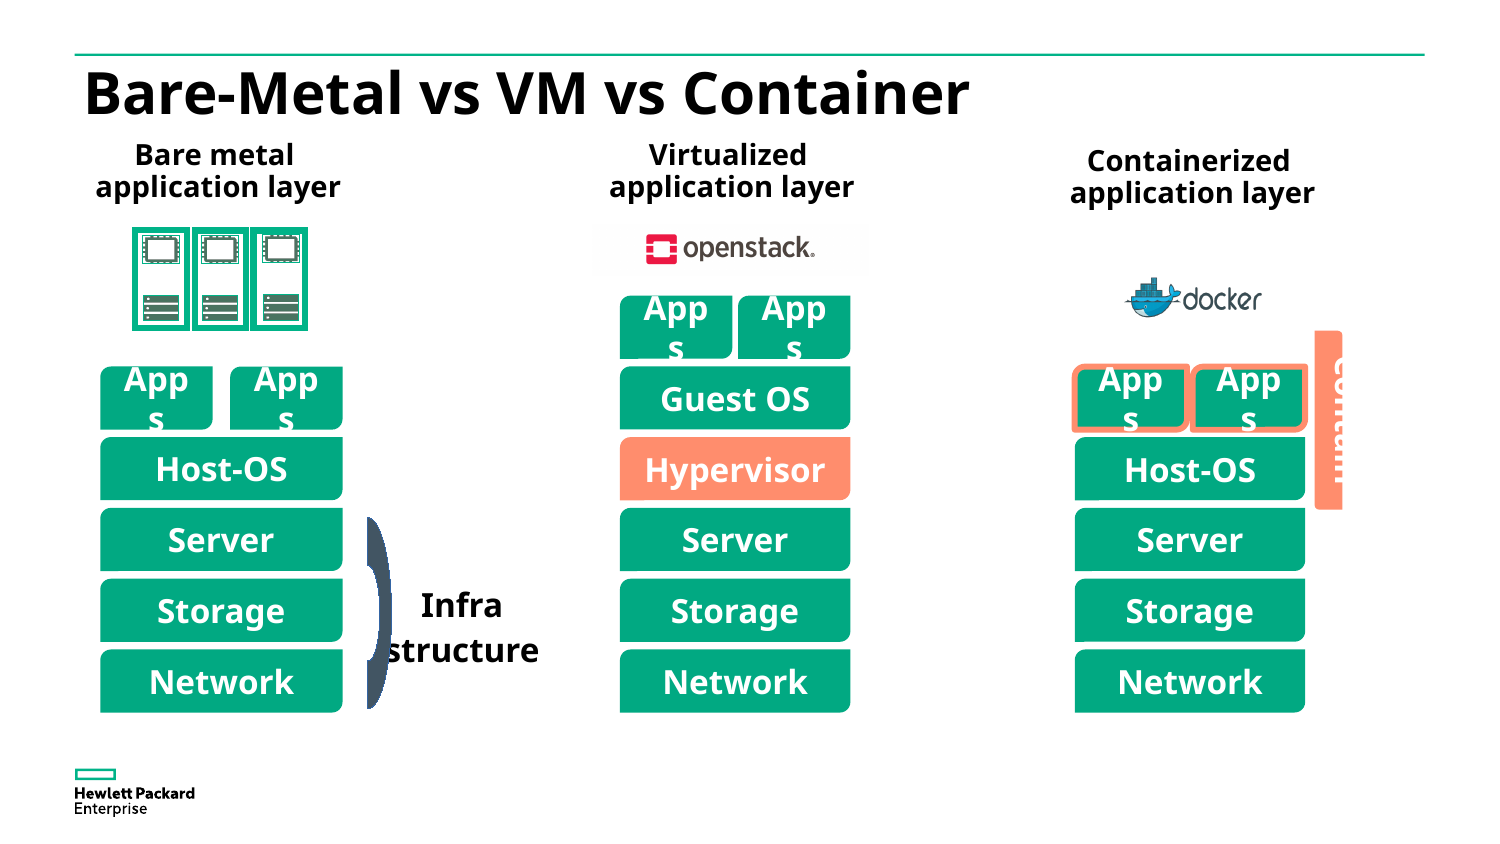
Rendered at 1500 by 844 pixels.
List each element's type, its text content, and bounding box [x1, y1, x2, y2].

picture [143, 295, 179, 321]
text_box Apps [1074, 366, 1188, 430]
text_box Storage [100, 578, 342, 642]
text_box Server [619, 507, 851, 572]
text_box Apps [1192, 366, 1306, 430]
text_box Apps [230, 366, 343, 430]
text_box Apps [619, 295, 733, 359]
title Bare-Metal vs VM vs Container [83, 56, 1471, 127]
picture [142, 235, 180, 264]
text_box Bare metal application layer [35, 133, 402, 229]
picture [592, 224, 869, 276]
text_box Container [1314, 330, 1343, 510]
text_box Guest OS [619, 366, 851, 430]
picture [262, 234, 300, 263]
text_box Host-OS [1074, 437, 1306, 501]
text_box Storage [619, 578, 851, 642]
text_box [367, 517, 392, 709]
text_box Infra structure [342, 574, 583, 749]
text_box Server [1074, 507, 1306, 572]
text_box Network [619, 649, 851, 713]
text_box Network [100, 649, 342, 713]
picture [263, 294, 299, 321]
text_box Apps [738, 295, 851, 359]
picture [1113, 265, 1273, 331]
text_box Containerized application layer [1009, 139, 1376, 235]
text_box Virtualized application layer [549, 133, 916, 229]
text_box Apps [100, 366, 213, 430]
text_box Storage [1074, 578, 1306, 642]
picture [202, 295, 238, 321]
text_box Server [100, 507, 343, 572]
text_box Hypervisor [619, 437, 851, 501]
text_box Network [1074, 649, 1306, 713]
picture [201, 235, 239, 264]
text_box Host-OS [100, 437, 343, 501]
